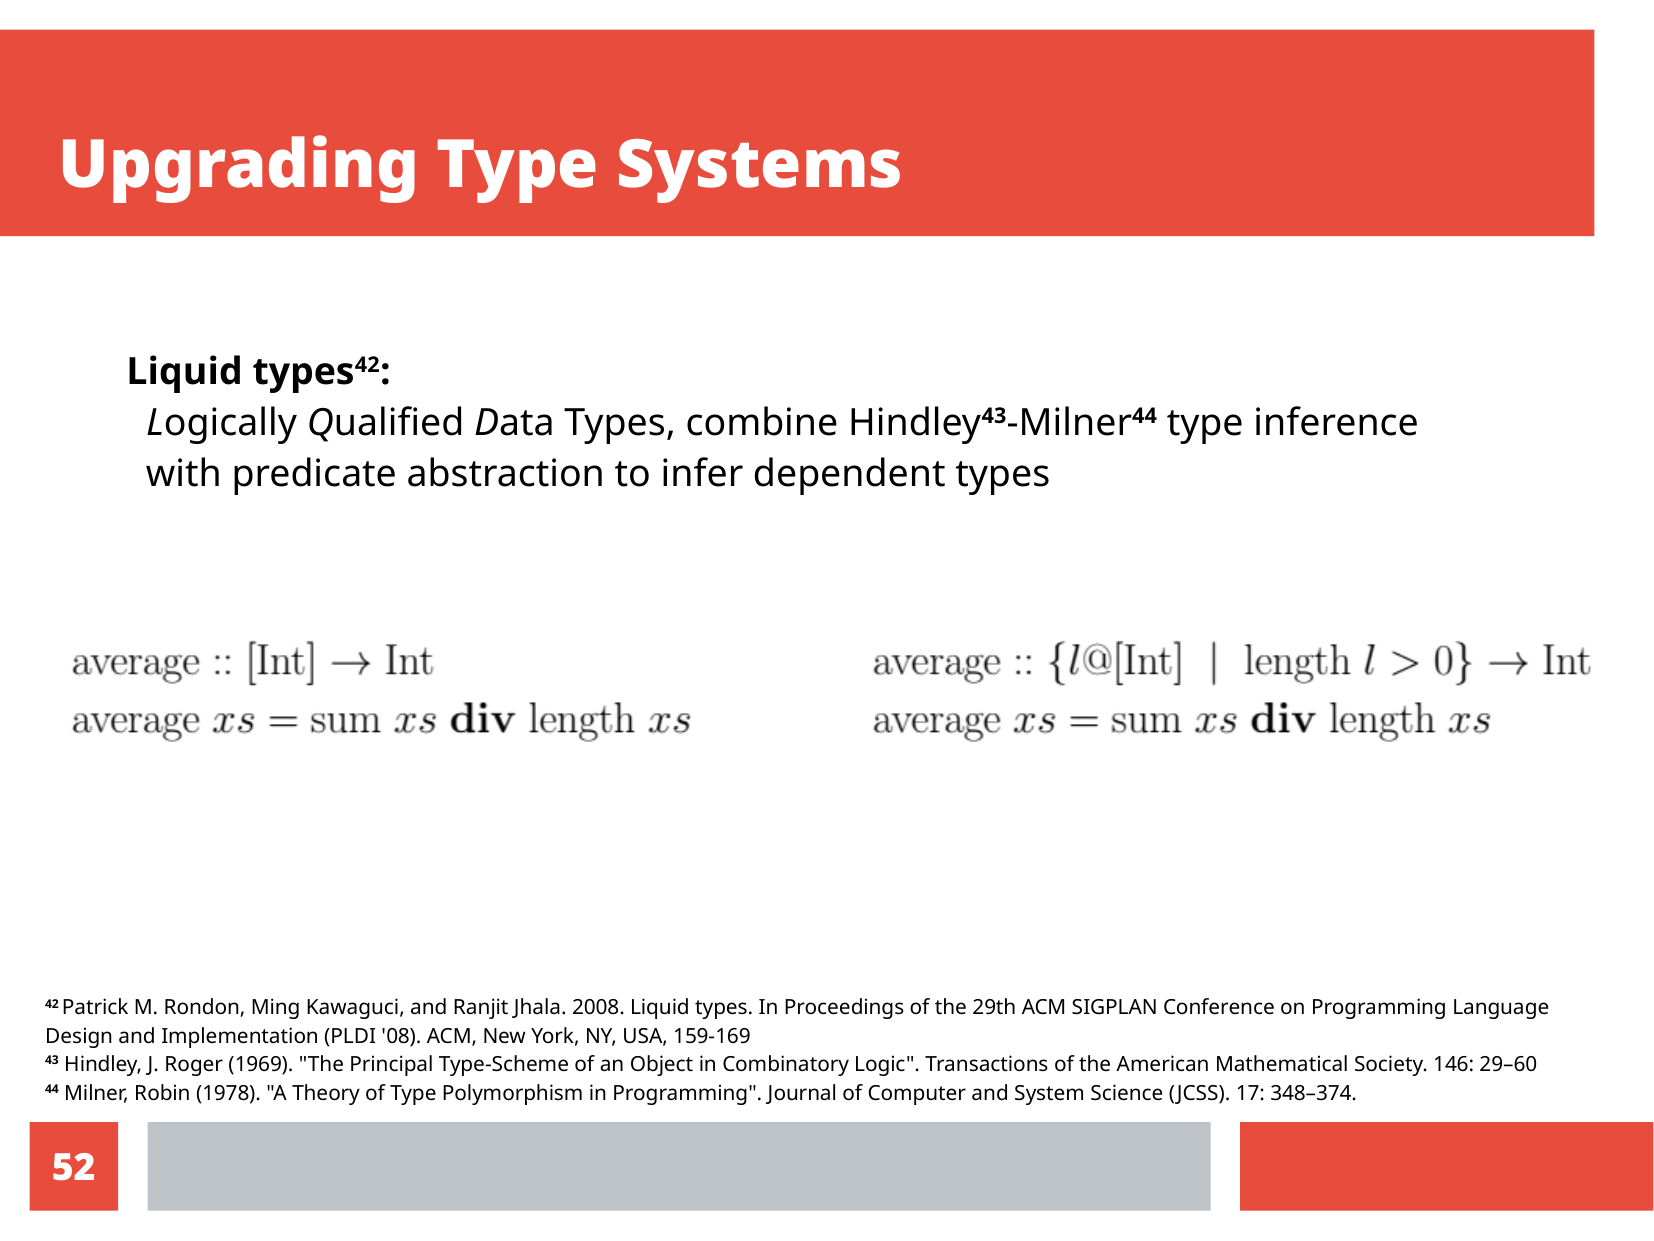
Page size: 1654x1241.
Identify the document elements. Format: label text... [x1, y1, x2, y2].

picture [863, 632, 1603, 753]
picture [63, 632, 702, 753]
text_box Liquid types42: Logically Qualified Data Types, combine Hindley43-Milner44 type inference with predicate abstraction to infer dependent types [92, 286, 1558, 519]
text_box 42 Patrick M. Rondon, Ming Kawaguci, and Ranjit Jhala. 2008. Liquid types. In Proceedings of the 29th ACM SIGPLAN Conference on Programming Language Design and Implementation (PLDI '08). ACM, New York, NY, USA, 159-169 43 Hindley, J. Roger (1969). "The Principal Type-Scheme of an Object in Combinatory Logic". Transactions of the American Mathematical Society. 146: 29–60 44 Milner, Robin (1978). "A Theory of Type Polymorphism in Programming". Journal of Computer and System Science (JCSS). 17: 348–374. [30, 985, 1637, 1122]
title Upgrading Type Systems [59, 59, 1595, 207]
